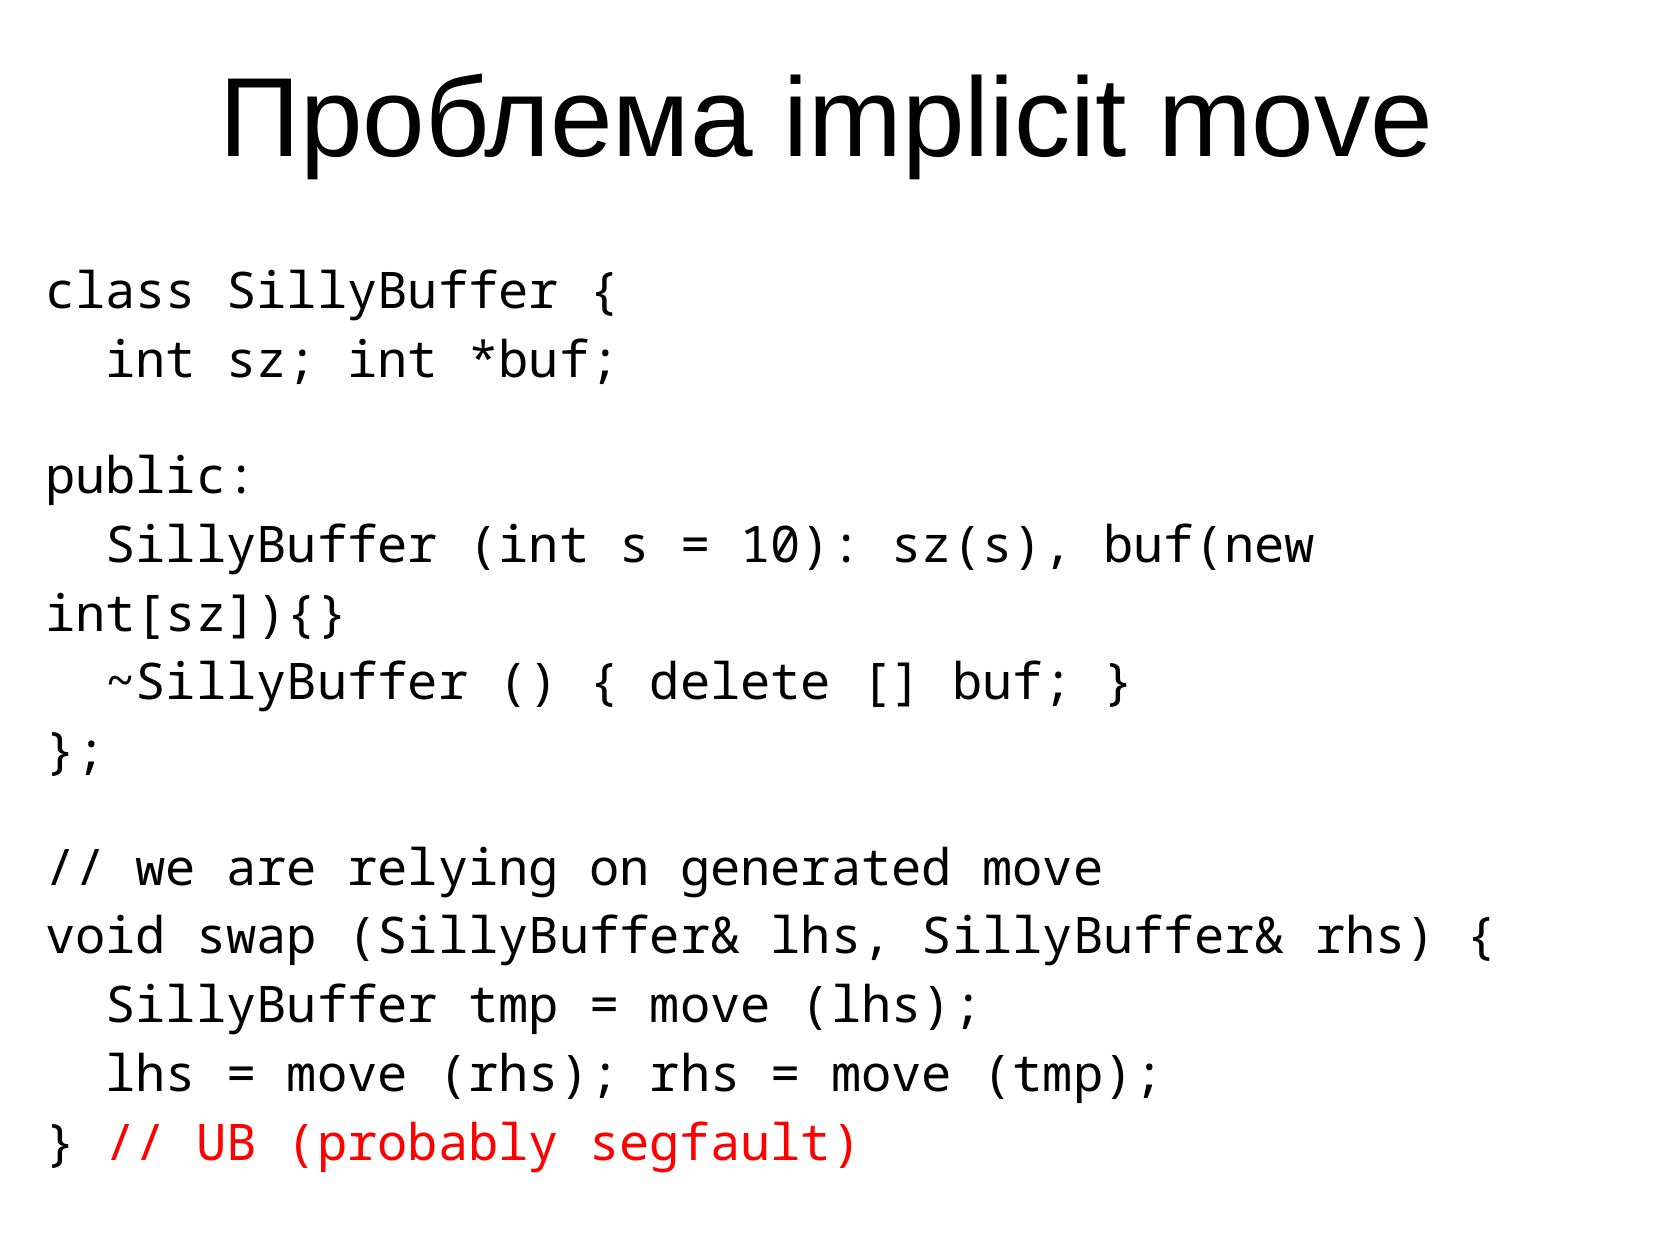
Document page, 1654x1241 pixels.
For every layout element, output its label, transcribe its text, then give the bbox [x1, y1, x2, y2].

title Проблема implicit move [82, 13, 1571, 222]
list class SillyBuffer { int sz; int *buf; public: SillyBuffer (int s = 10): sz(s), buf(new int[sz]){} ~SillyBuffer () { delete [] buf; } }; // we are relying on generated move void swap (SillyBuffer& lhs, SillyBuffer& rhs) { SillyBuffer tmp = move (lhs); lhs = move (rhs); rhs = move (tmp); } // UB (probably segfault) [45, 255, 1583, 1186]
